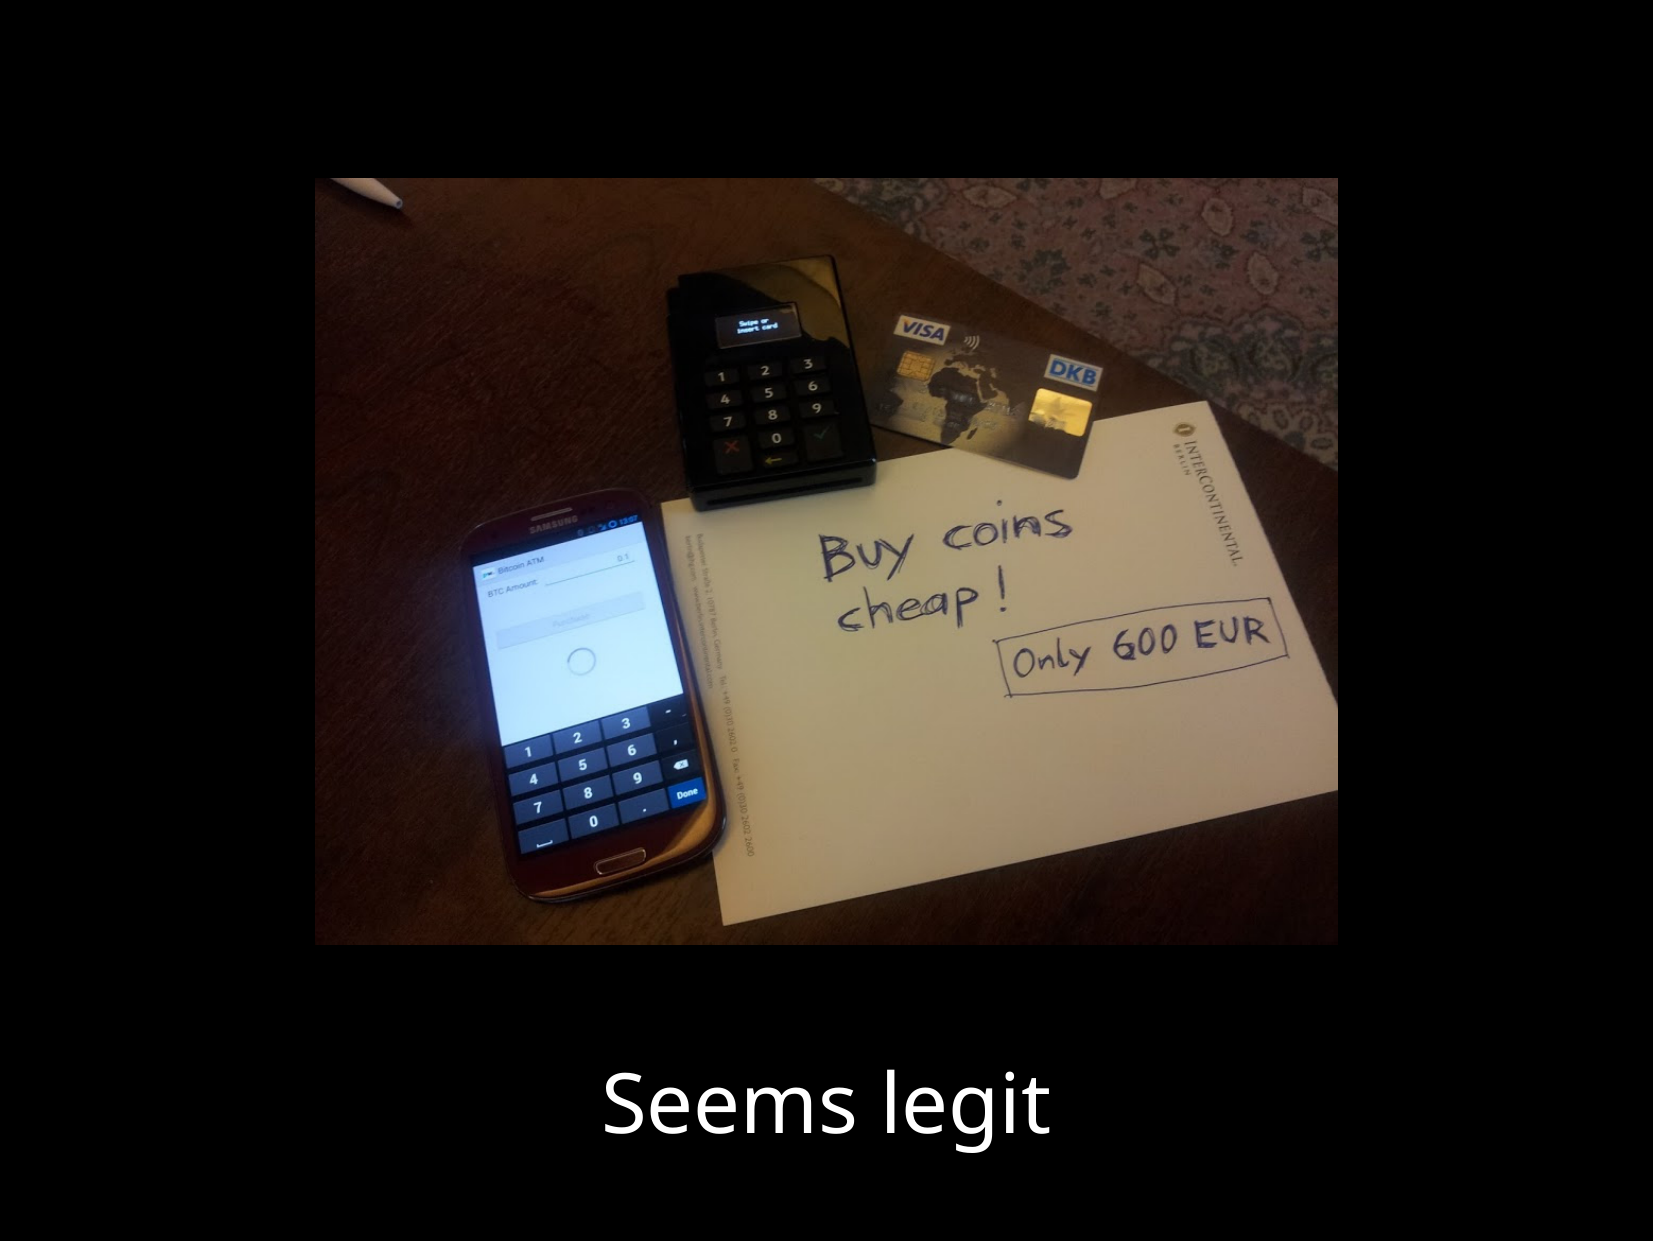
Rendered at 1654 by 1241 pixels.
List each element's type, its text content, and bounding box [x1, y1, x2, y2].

picture [315, 178, 1338, 945]
subtitle Seems legit [82, 91, 1571, 1091]
